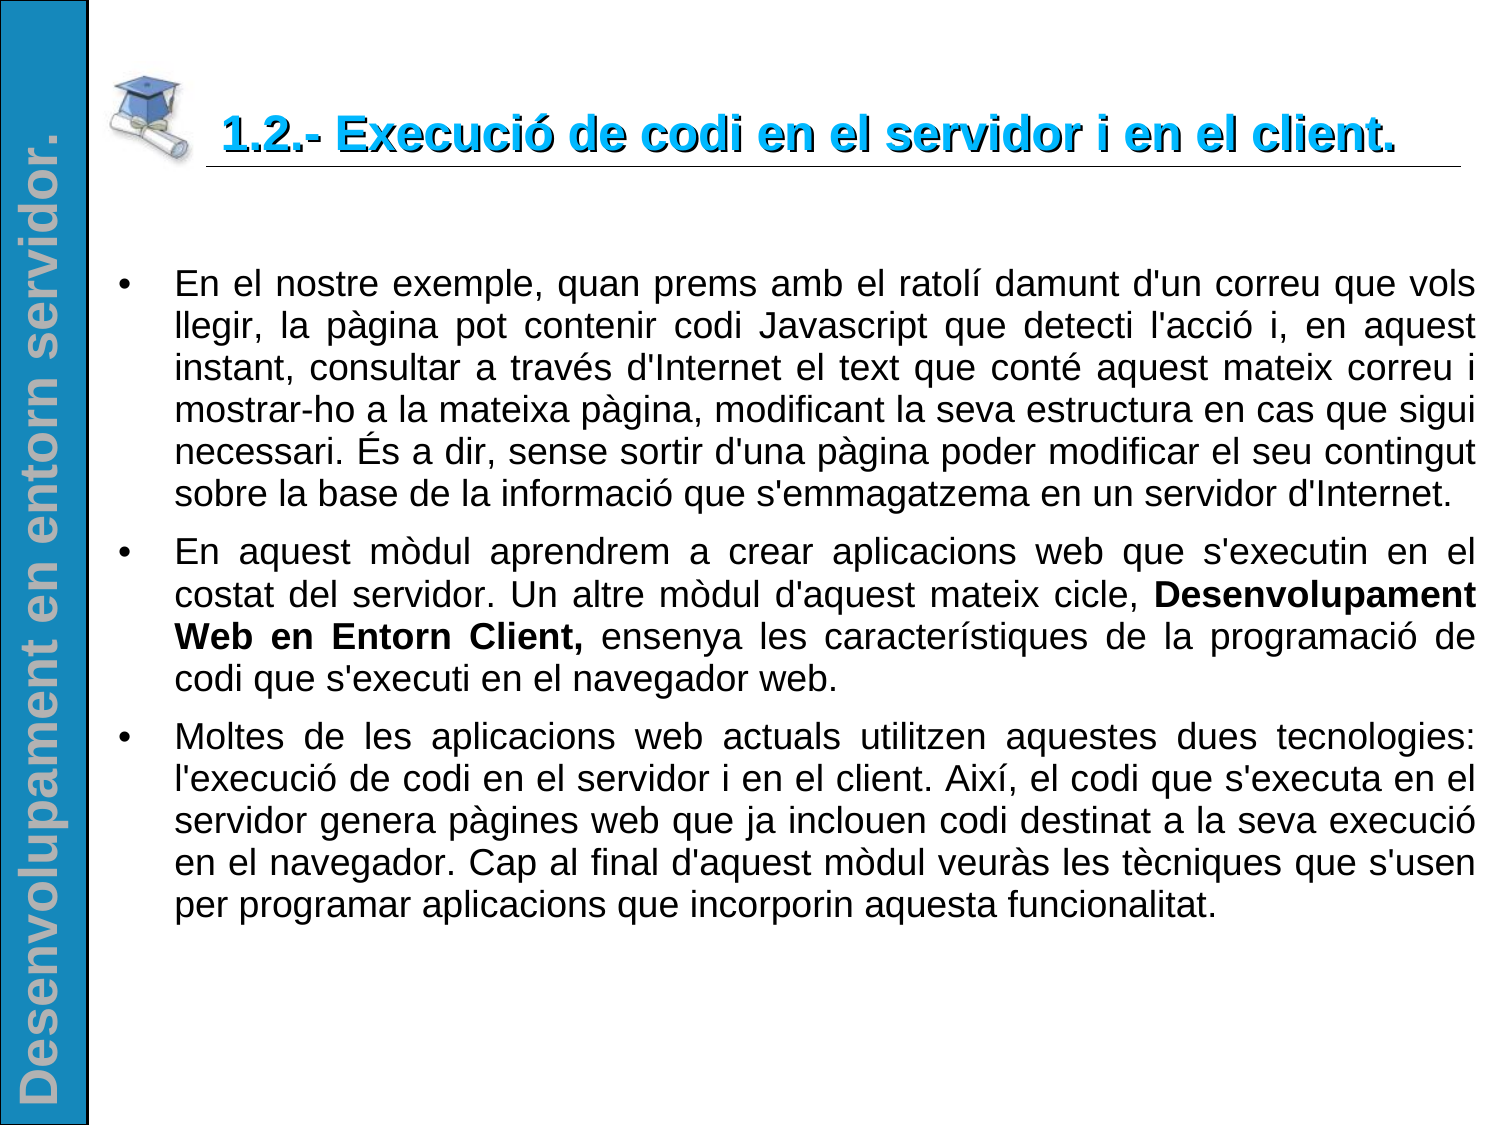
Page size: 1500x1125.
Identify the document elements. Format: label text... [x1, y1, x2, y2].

title 1.2.- Execució de codi en el servidor i en el client. [206, 88, 1447, 178]
list En el nostre exemple, quan prems amb el ratolí damunt d'un correu que vols llegir, la pàgina pot contenir codi Javascript que detecti l'acció i, en aquest instant, consultar a través d'Internet el text que conté aquest mateix correu i mostrar-ho a la mateixa pàgina, modificant la seva estructura en cas que sigui necessari. És a dir, sense sortir d'una pàgina poder modificar el seu contingut sobre la base de la informació que s'emmagatzema en un servidor d'Internet. En aquest mòdul aprendrem a crear aplicacions web que s'executin en el costat del servidor. Un altre mòdul d'aquest mateix cicle, Desenvolupament Web en Entorn Client, ensenya les característiques de la programació de codi que s'executi en el navegador web. Moltes de les aplicacions web actuals utilitzen aquestes dues tecnologies: l'execució de codi en el servidor i en el client. Així, el codi que s'executa en el servidor genera pàgines web que ja inclouen codi destinat a la seva execució en el navegador. Cap al final d'aquest mòdul veuràs les tècniques que s'usen per programar aplicacions que incorporin aquesta funcionalitat. [118, 262, 1477, 1006]
picture [93, 61, 206, 174]
